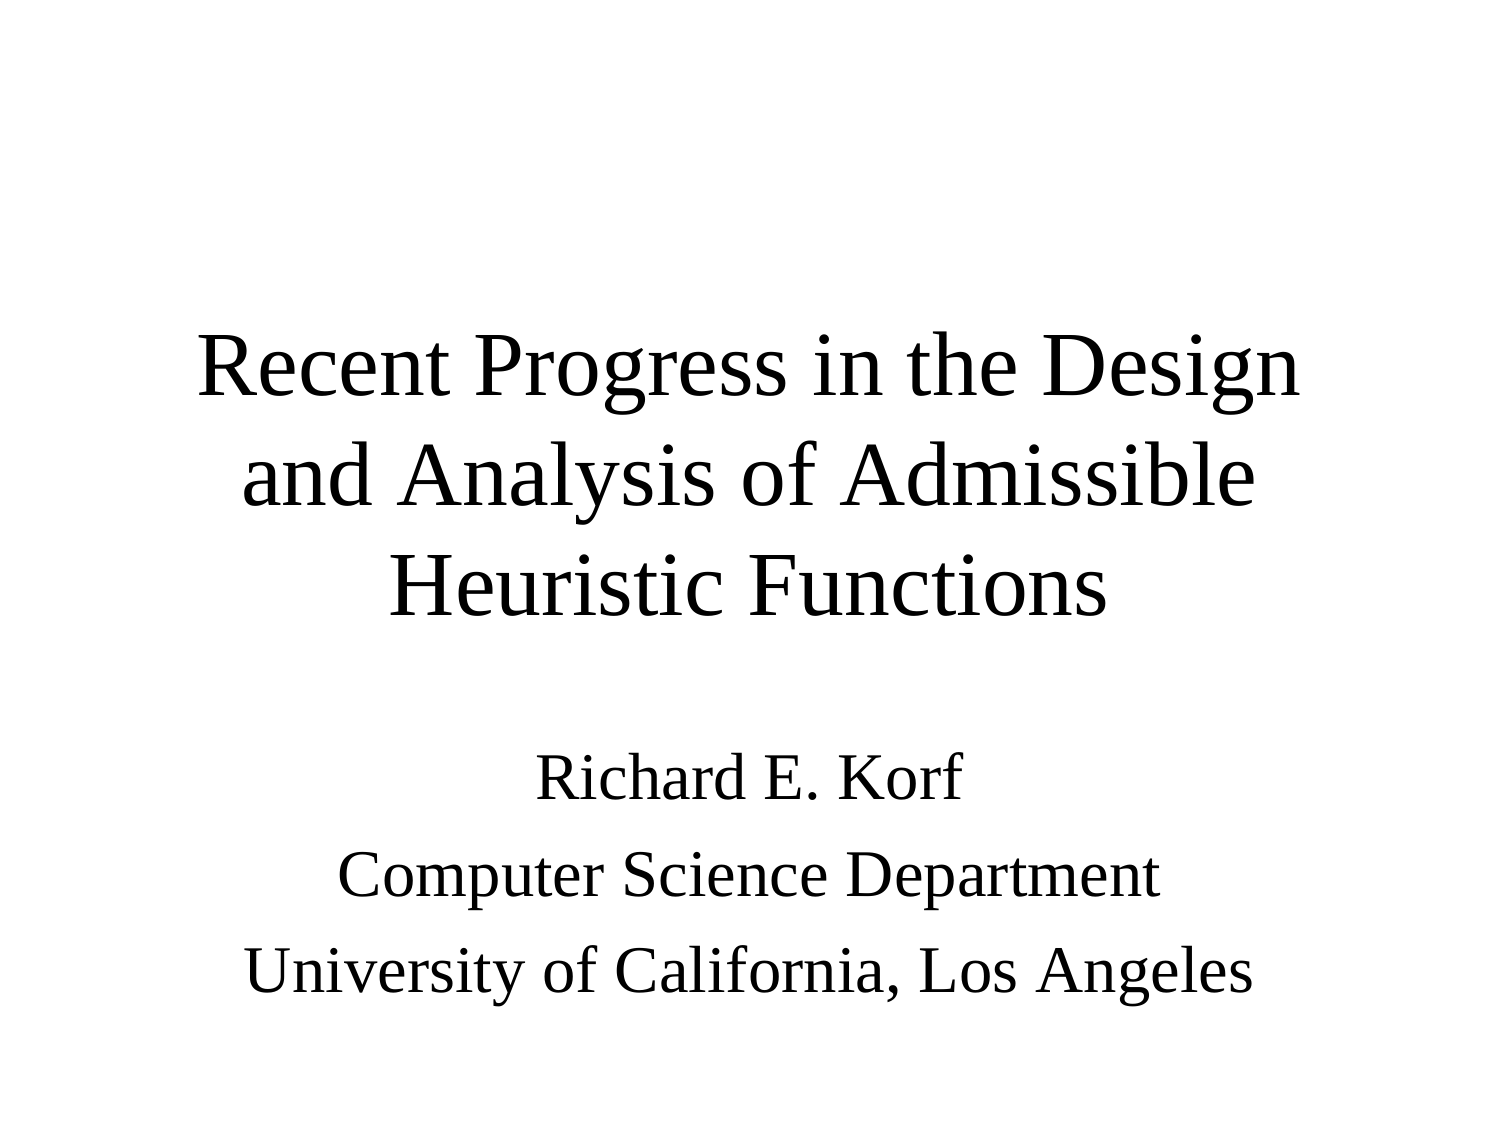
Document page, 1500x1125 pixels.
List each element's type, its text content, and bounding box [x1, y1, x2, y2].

subtitle Richard E. Korf Computer Science Department University of California, Los Angeles [225, 725, 1276, 1013]
title Recent Progress in the Design and Analysis of Admissible Heuristic Functions [112, 374, 1388, 563]
